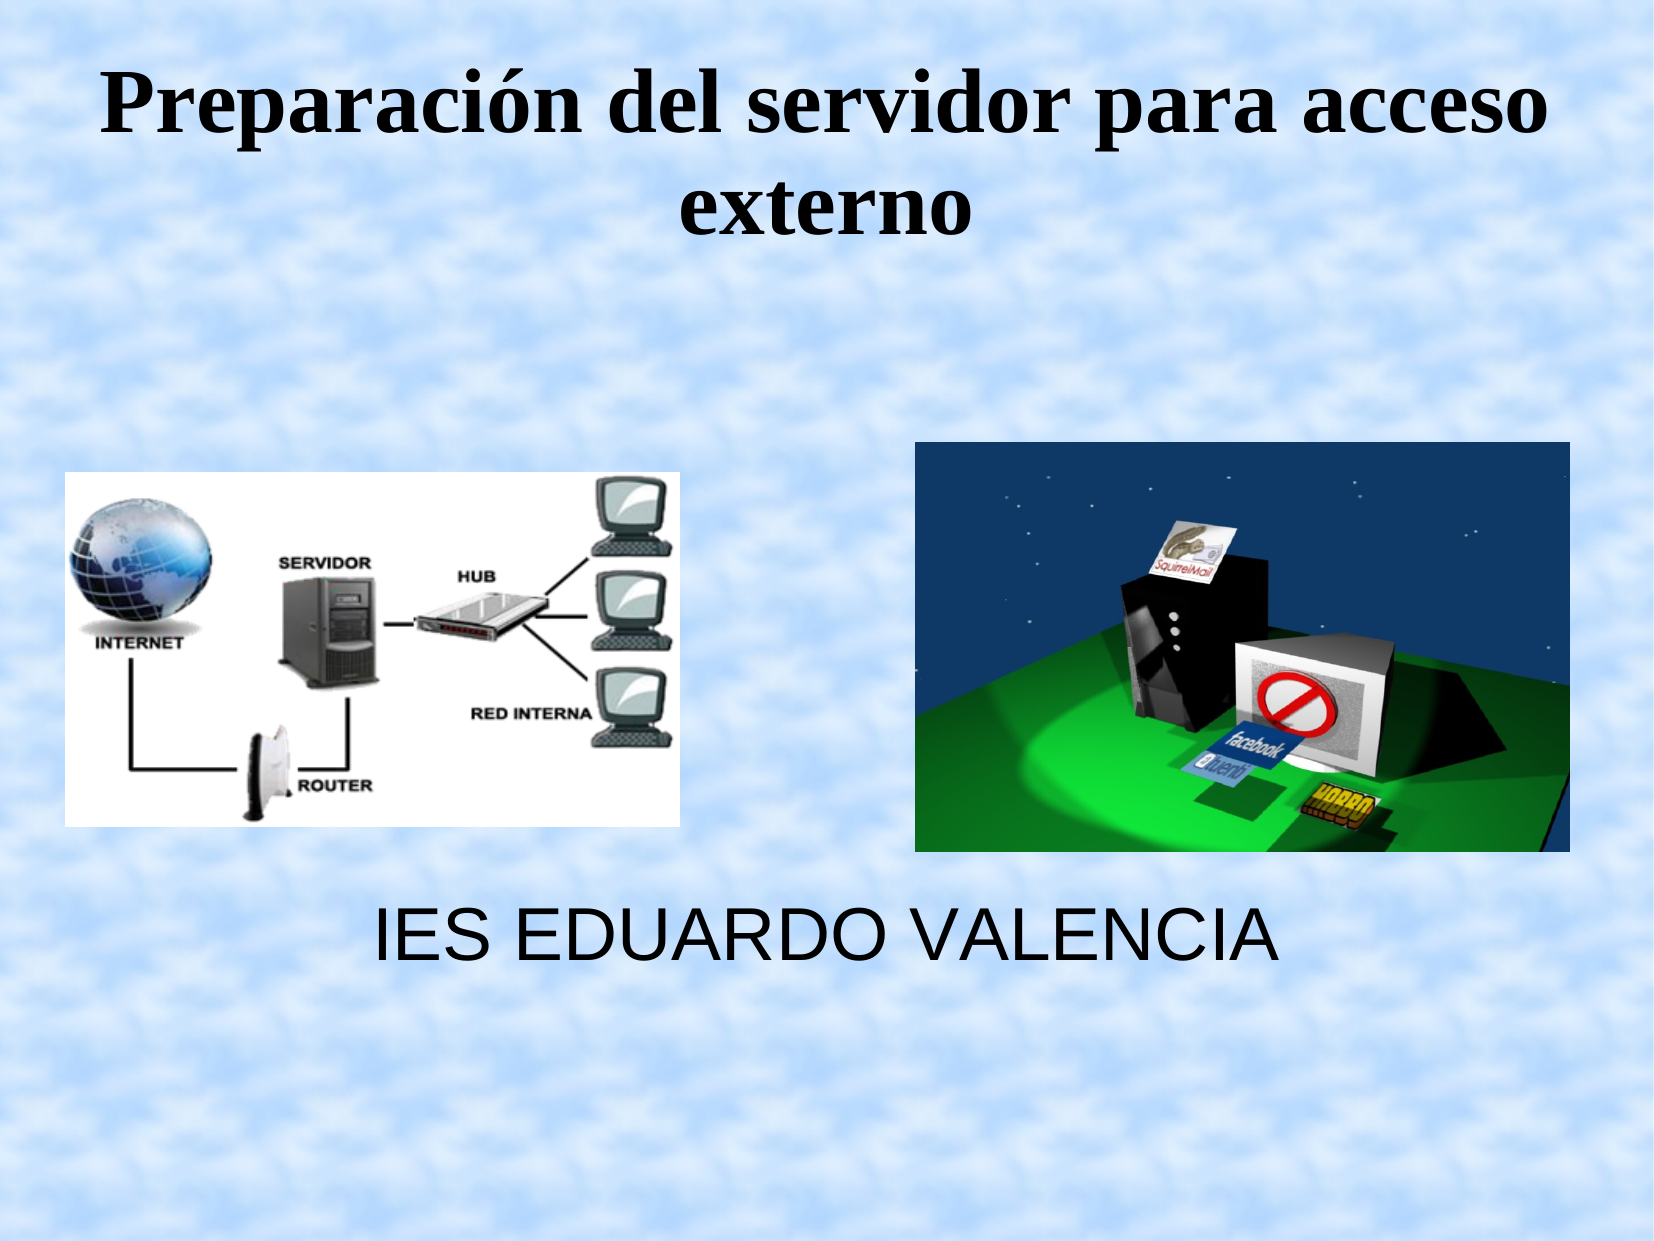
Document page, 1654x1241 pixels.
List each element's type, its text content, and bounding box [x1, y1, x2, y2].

title Preparación del servidor para acceso externo [82, 33, 1571, 273]
picture [0, 0, 1654, 1241]
subtitle IES EDUARDO VALENCIA [82, 297, 1571, 1102]
